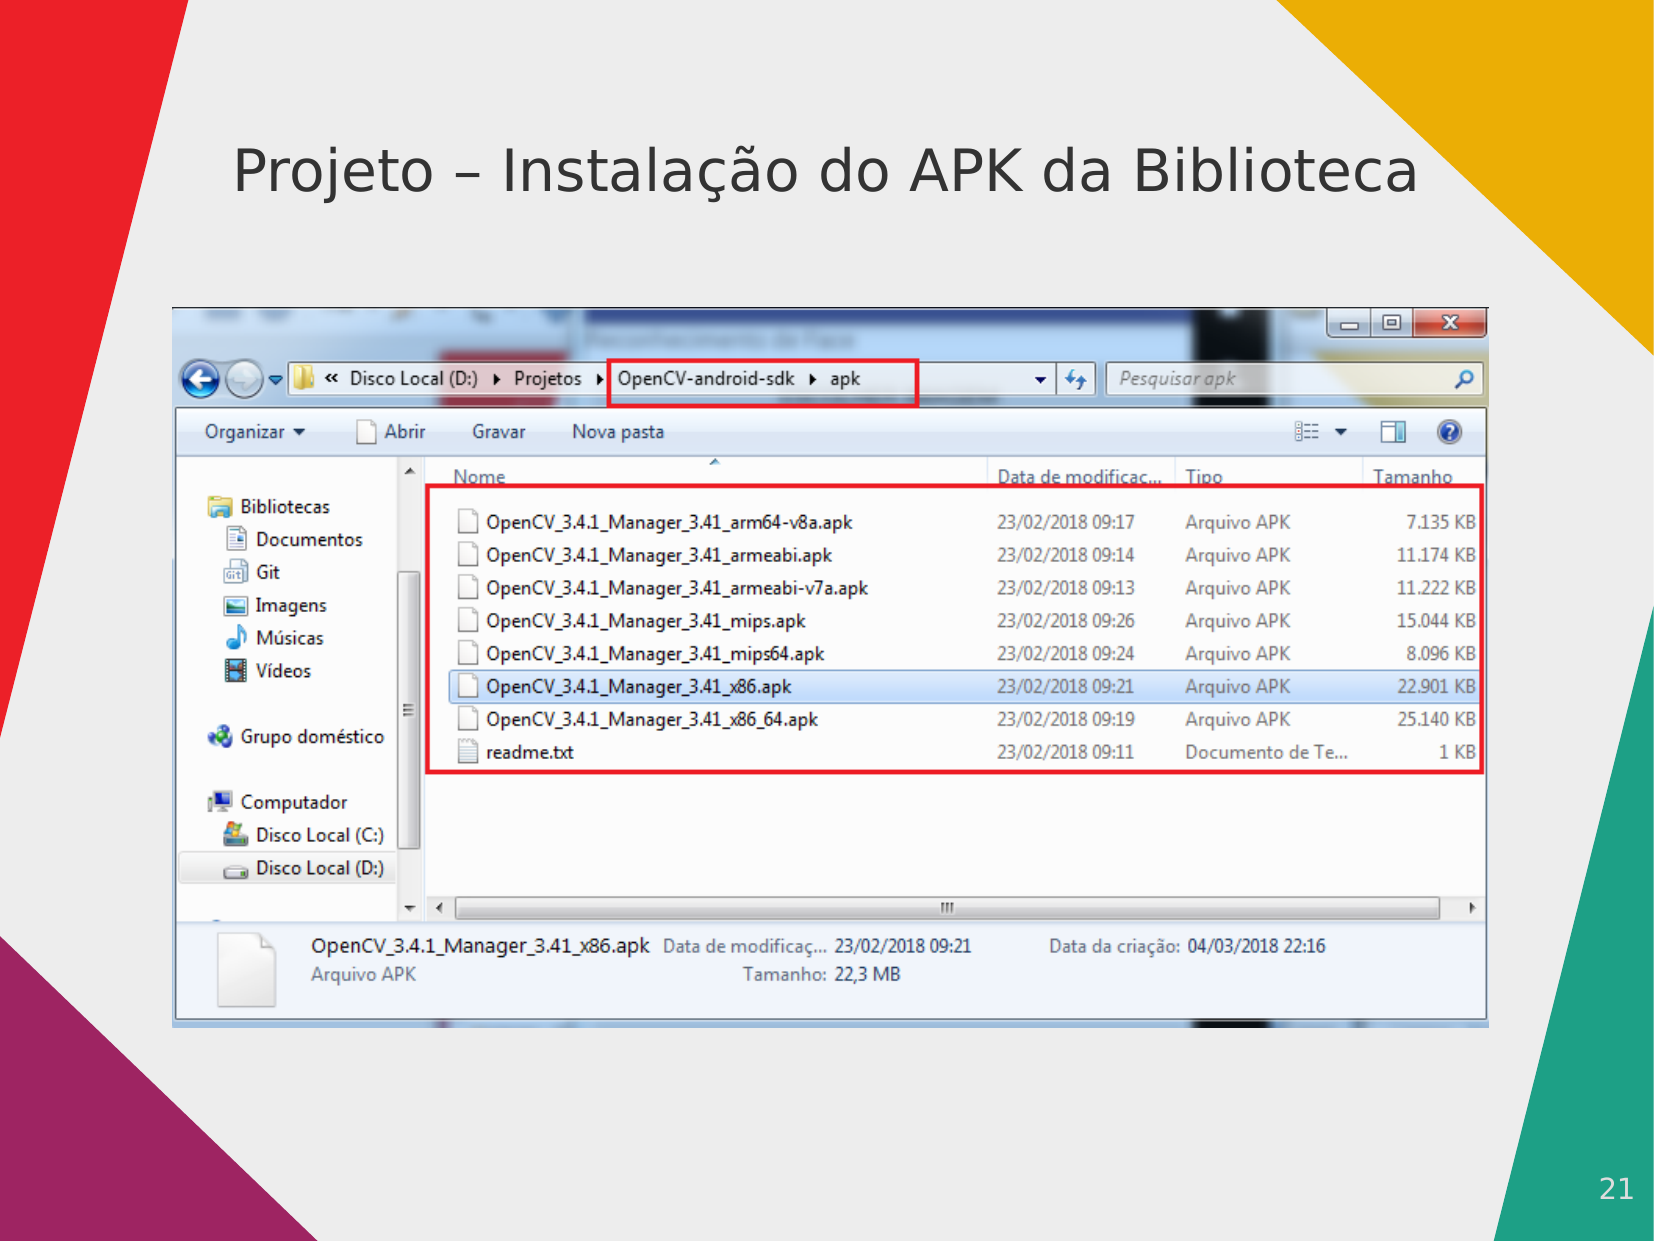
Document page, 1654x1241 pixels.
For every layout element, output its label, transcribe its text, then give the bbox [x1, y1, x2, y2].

picture [172, 307, 1489, 1028]
title Projeto – Instalação do APK da Biblioteca [114, 73, 1539, 271]
